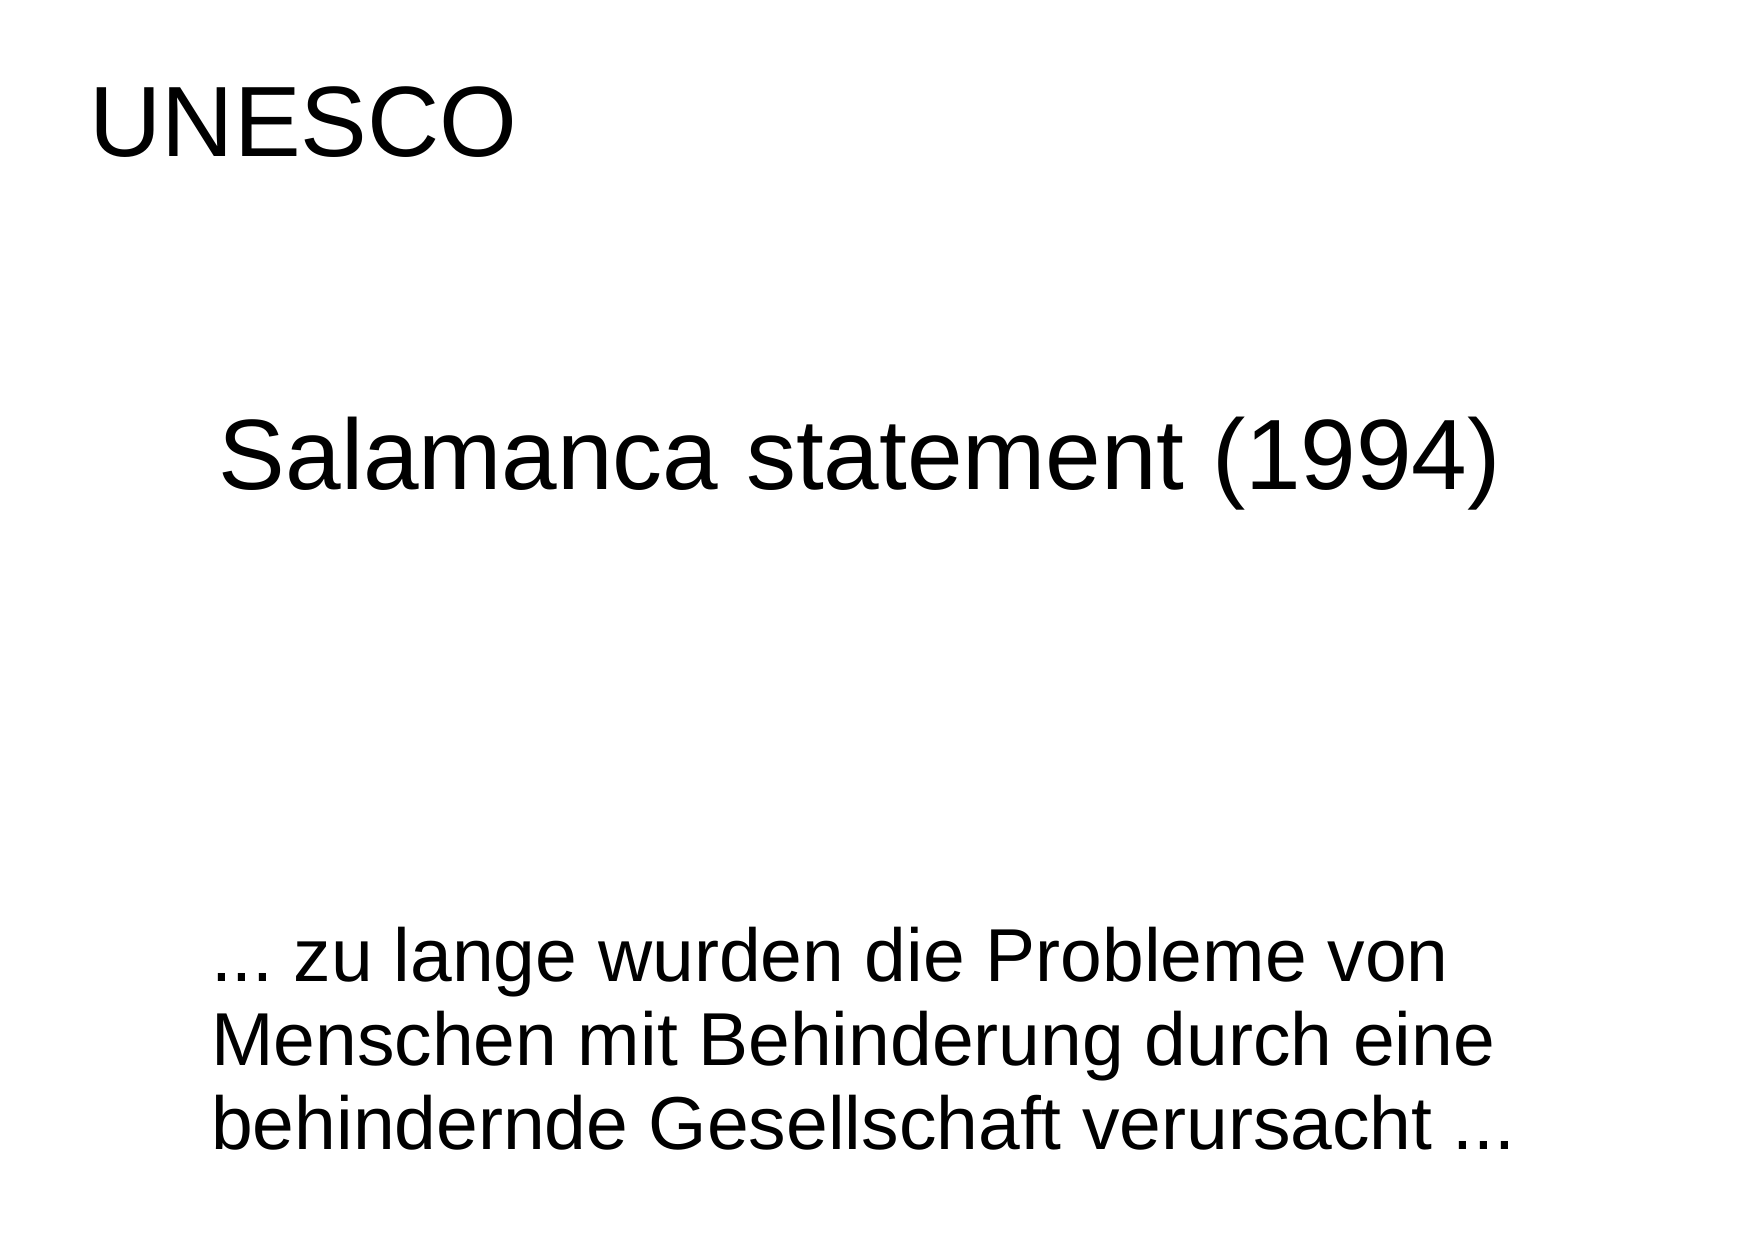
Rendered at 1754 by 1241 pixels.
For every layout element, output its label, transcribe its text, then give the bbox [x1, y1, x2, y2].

text_box ... zu lange wurden die Probleme von Menschen mit Behinderung durch eine behindernde Gesellschaft verursacht ... [196, 906, 1570, 1173]
text_box UNESCO [75, 59, 535, 186]
text_box Salamanca statement (1994) [204, 392, 1528, 519]
